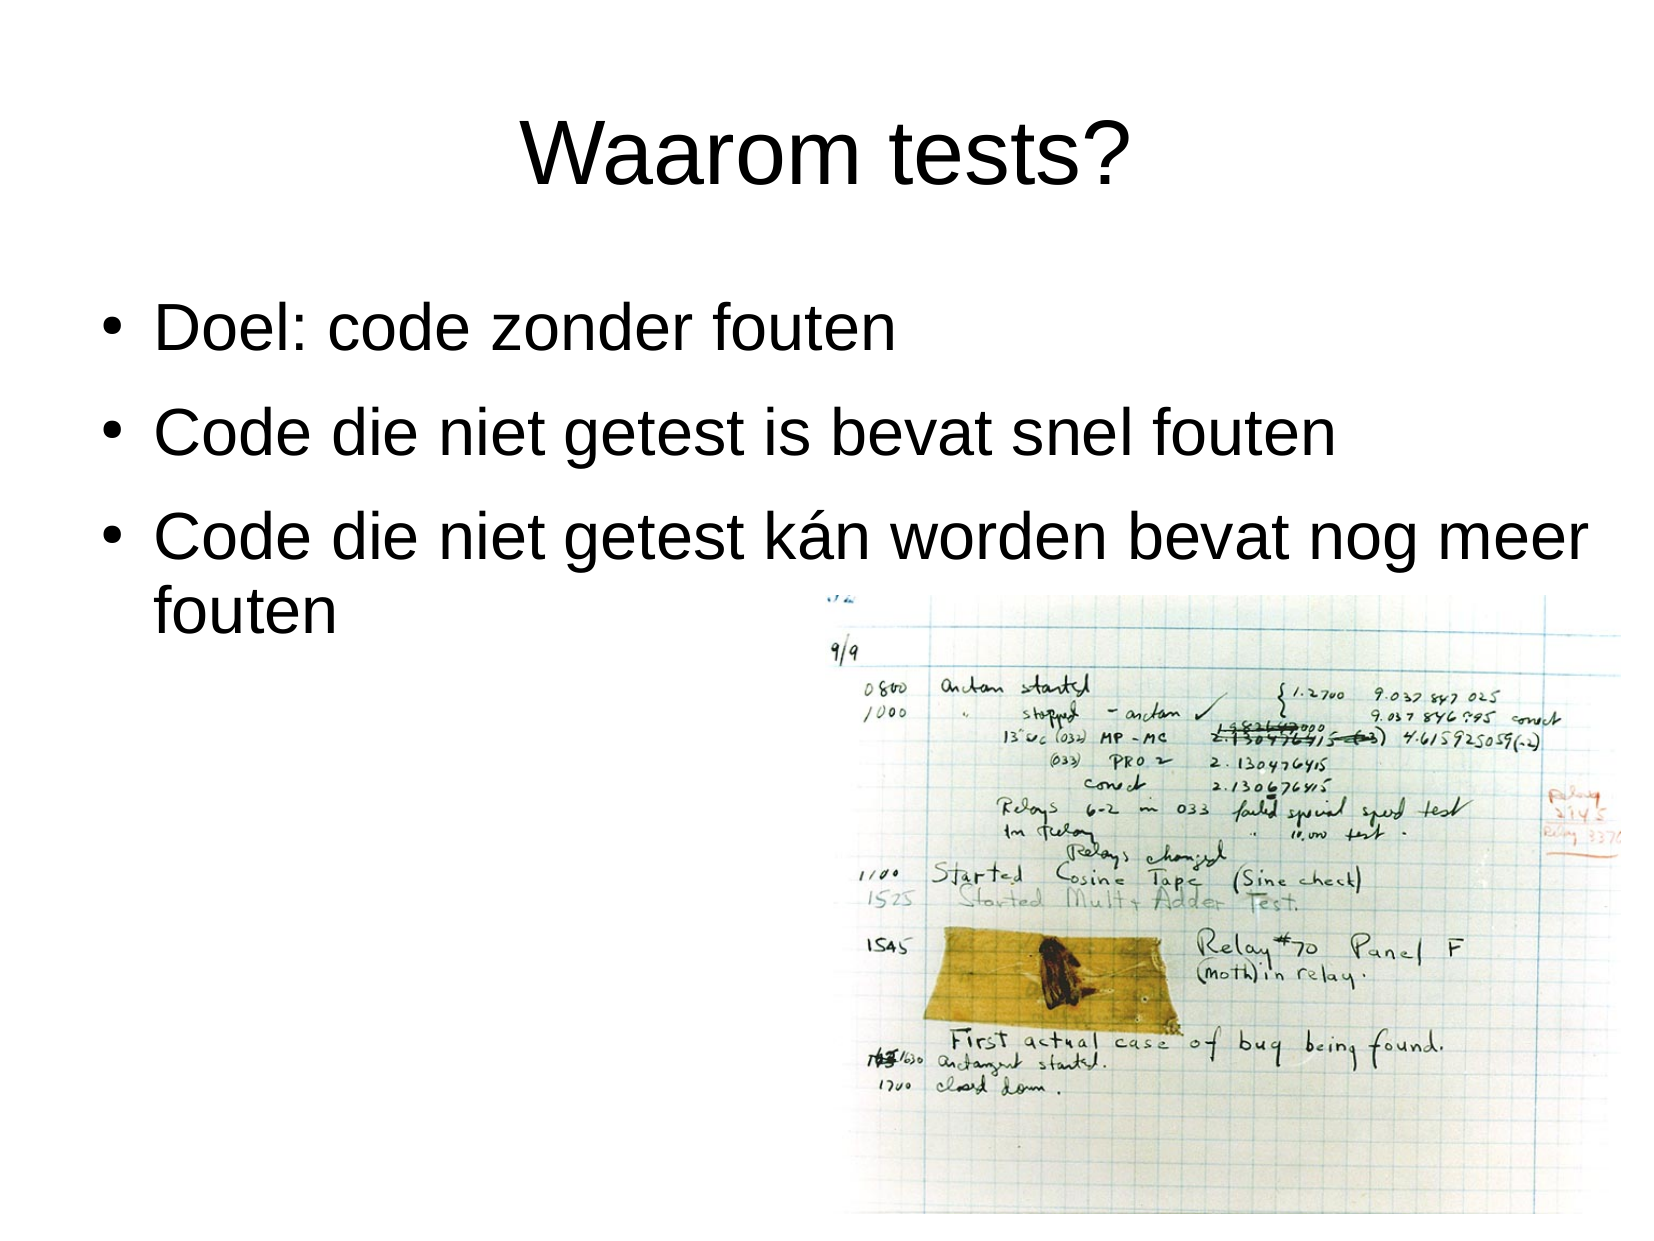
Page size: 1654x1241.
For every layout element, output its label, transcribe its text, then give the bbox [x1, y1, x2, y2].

title Waarom tests? [82, 49, 1571, 257]
list Doel: code zonder fouten Code die niet getest is bevat snel fouten Code die niet getest kán worden bevat nog meer fouten [82, 290, 1621, 1201]
picture [825, 595, 1621, 1214]
